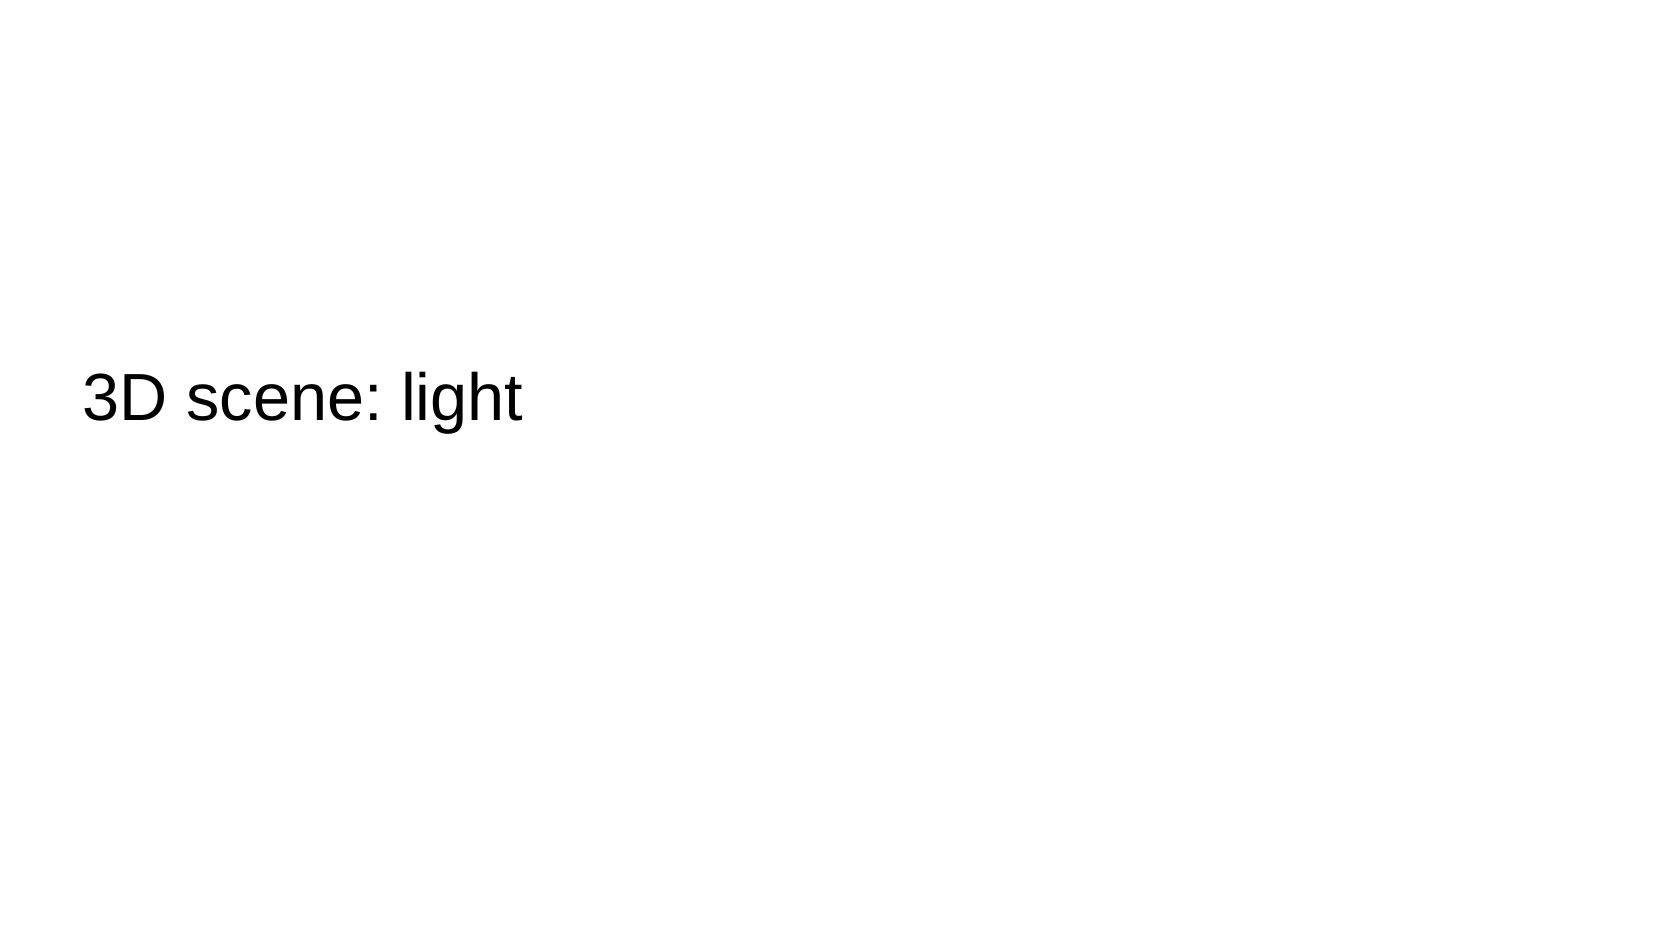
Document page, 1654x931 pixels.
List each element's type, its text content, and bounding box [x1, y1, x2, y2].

subtitle 3D scene: light [82, 37, 1571, 757]
